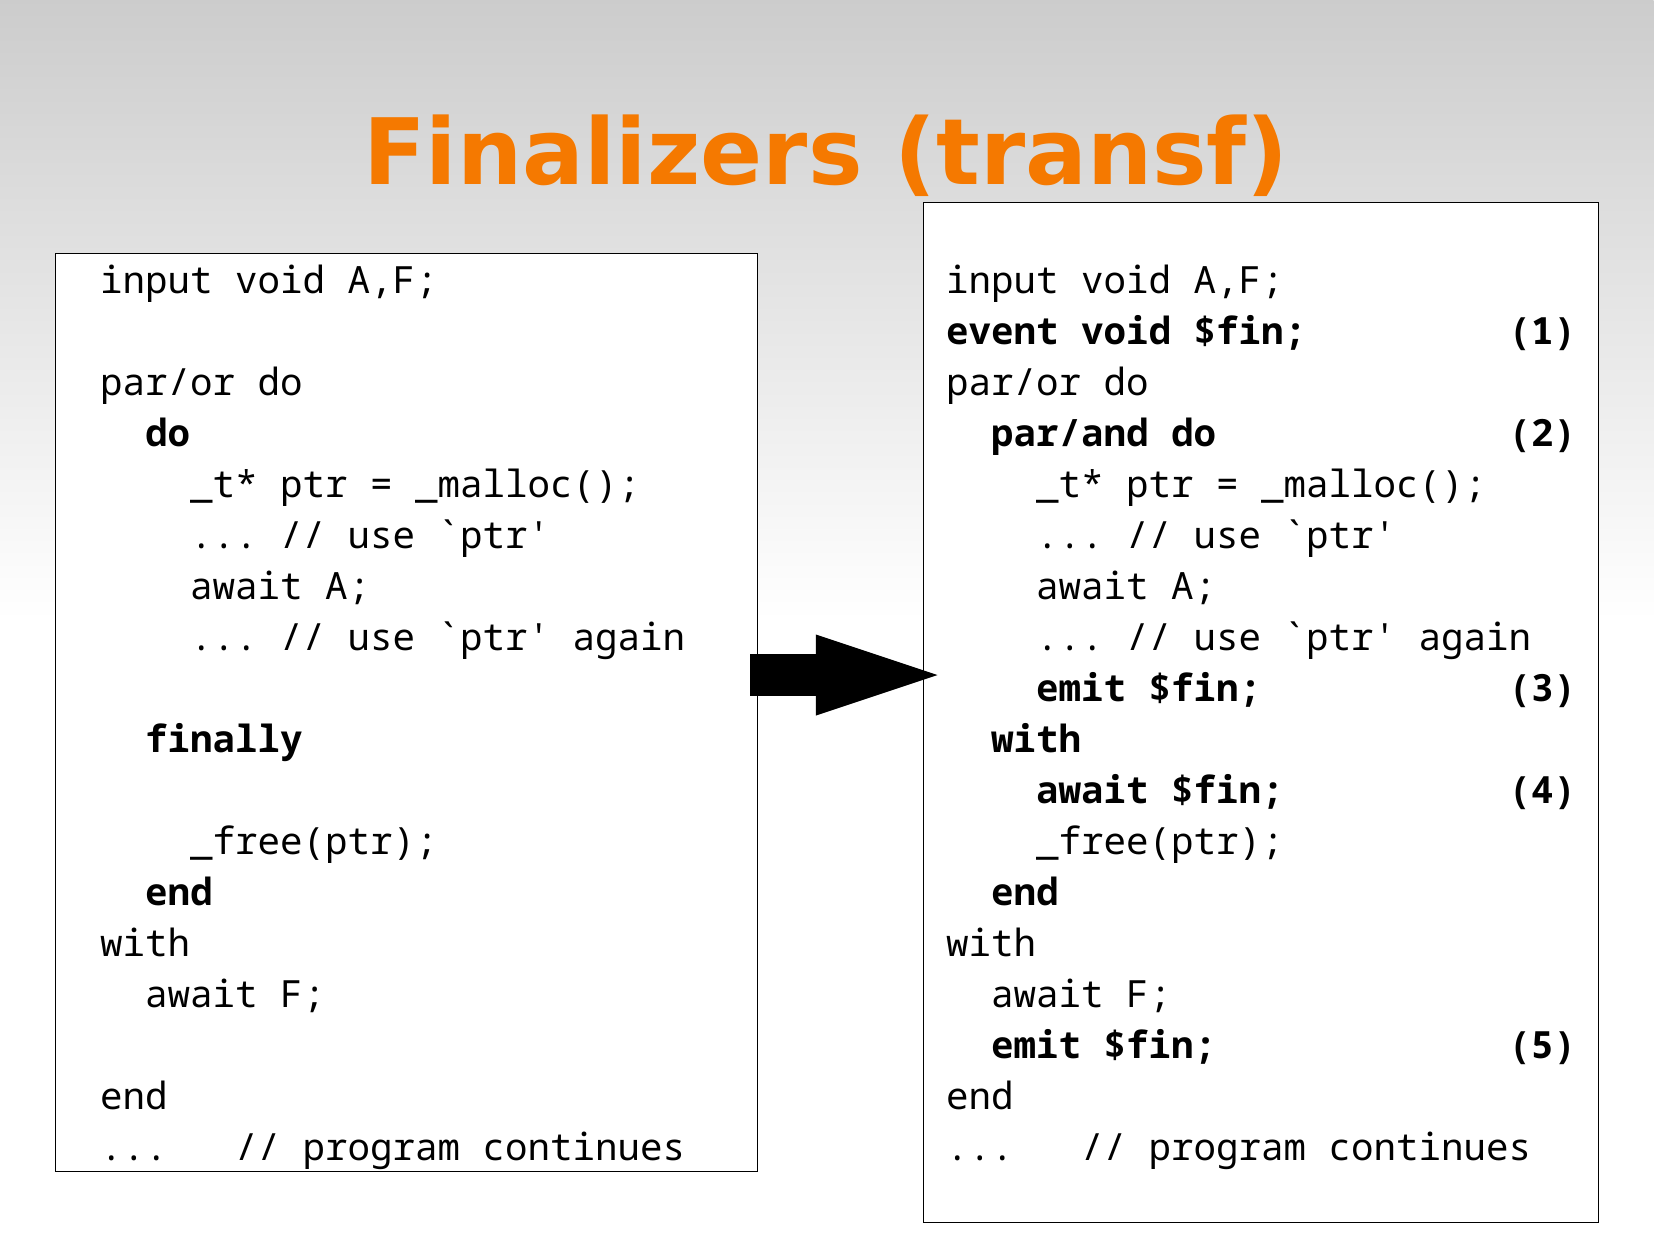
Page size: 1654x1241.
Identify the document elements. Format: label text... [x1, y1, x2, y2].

title Finalizers (transf) [82, 49, 1571, 257]
text_box input void A,F; event void $fin; (1) par/or do par/and do (2) _t* ptr = _malloc(); ... // use `ptr' await A; ... // use `ptr' again emit $fin; (3) with await $fin; (4) _free(ptr); end with await F; emit $fin; (5) end ... // program continues [923, 262, 1599, 1163]
text_box input void A,F; par/or do do _t* ptr = _malloc(); ... // use `ptr' await A; ... // use `ptr' again finally _free(ptr); end with await F; end ... // program continues [55, 262, 758, 1163]
